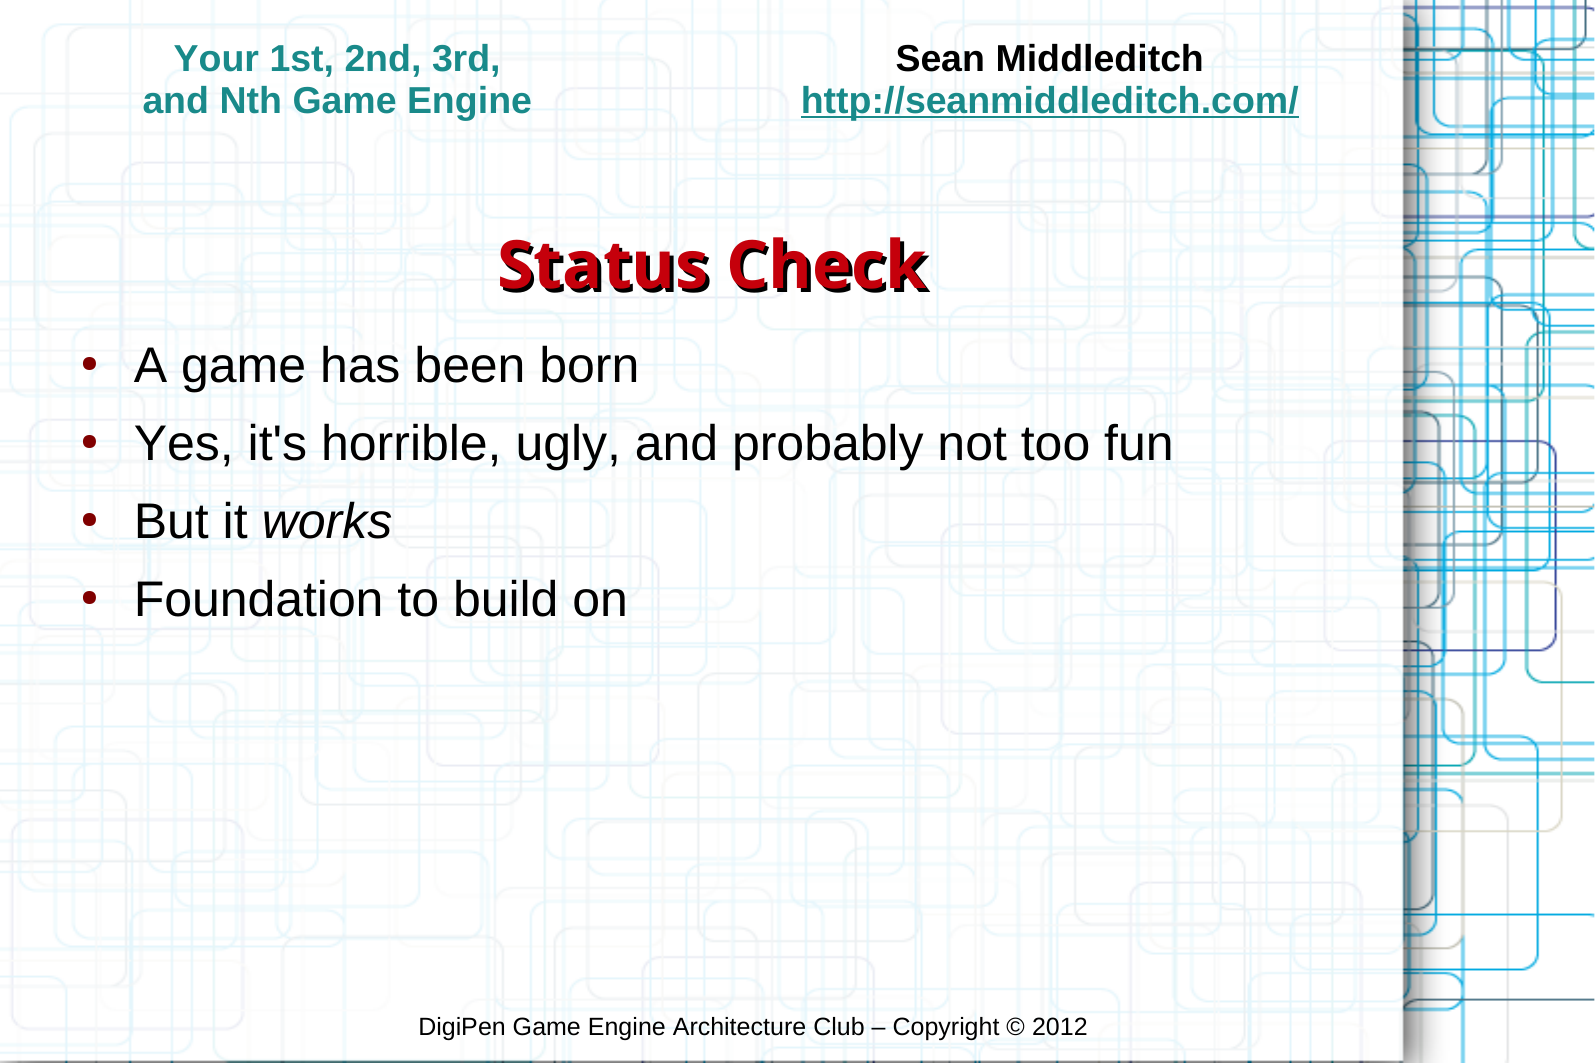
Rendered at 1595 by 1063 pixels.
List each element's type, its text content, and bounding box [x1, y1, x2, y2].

list Your 1st, 2nd, 3rd, and Nth Game Engine [75, 37, 601, 151]
list A game has been born Yes, it's horrible, ugly, and probably not too fun But it works Foundation to build on [63, 337, 1351, 976]
list Sean Middleditch http://seanmiddleditch.com/ [787, 37, 1313, 151]
picture [0, 0, 1595, 1063]
title Status Check [75, 225, 1351, 301]
list DigiPen Game Engine Architecture Club – Copyright © 2012 [75, 1012, 1363, 1051]
